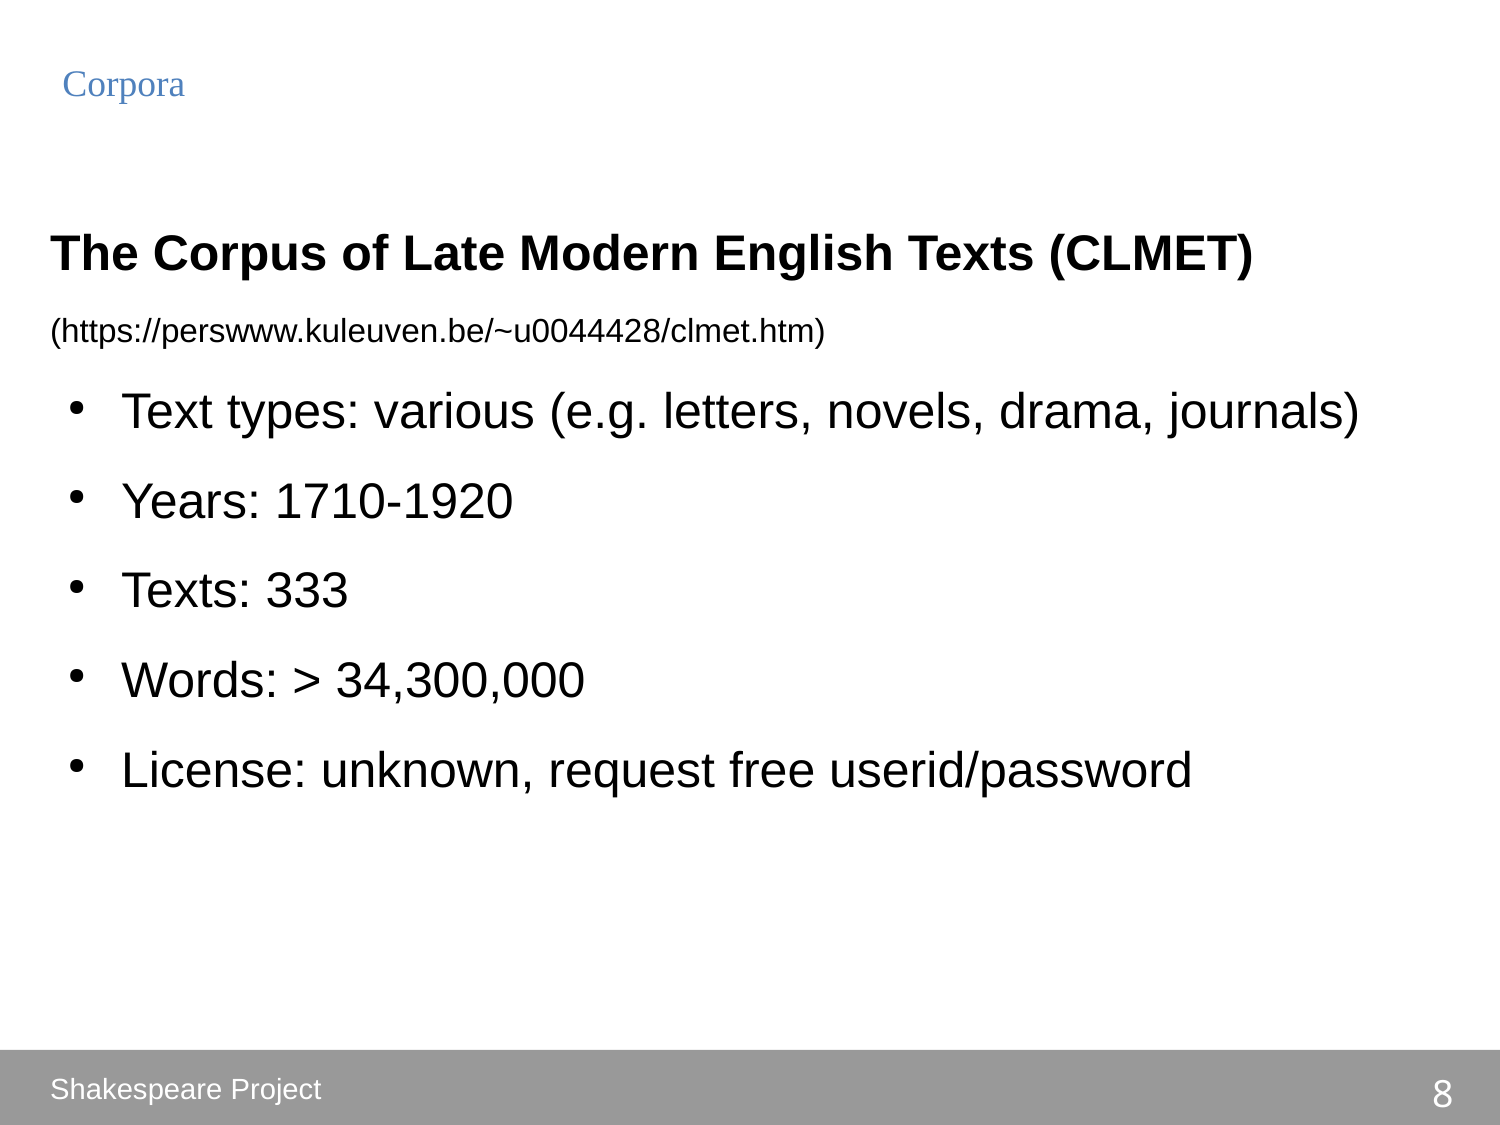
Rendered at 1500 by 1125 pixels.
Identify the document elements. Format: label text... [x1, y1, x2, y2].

list The Corpus of Late Modern English Texts (CLMET) (https://perswww.kuleuven.be/~u0044428/clmet.htm) Text types: various (e.g. letters, novels, drama, journals) Years: 1710-1920 Texts: 333 Words: > 34,300,000 License: unknown, request free userid/password [35, 212, 1423, 910]
title Corpora [62, 12, 1450, 150]
footer Shakespeare Project [35, 1062, 1276, 1111]
slide_number <Nummer> [1417, 1062, 1477, 1111]
